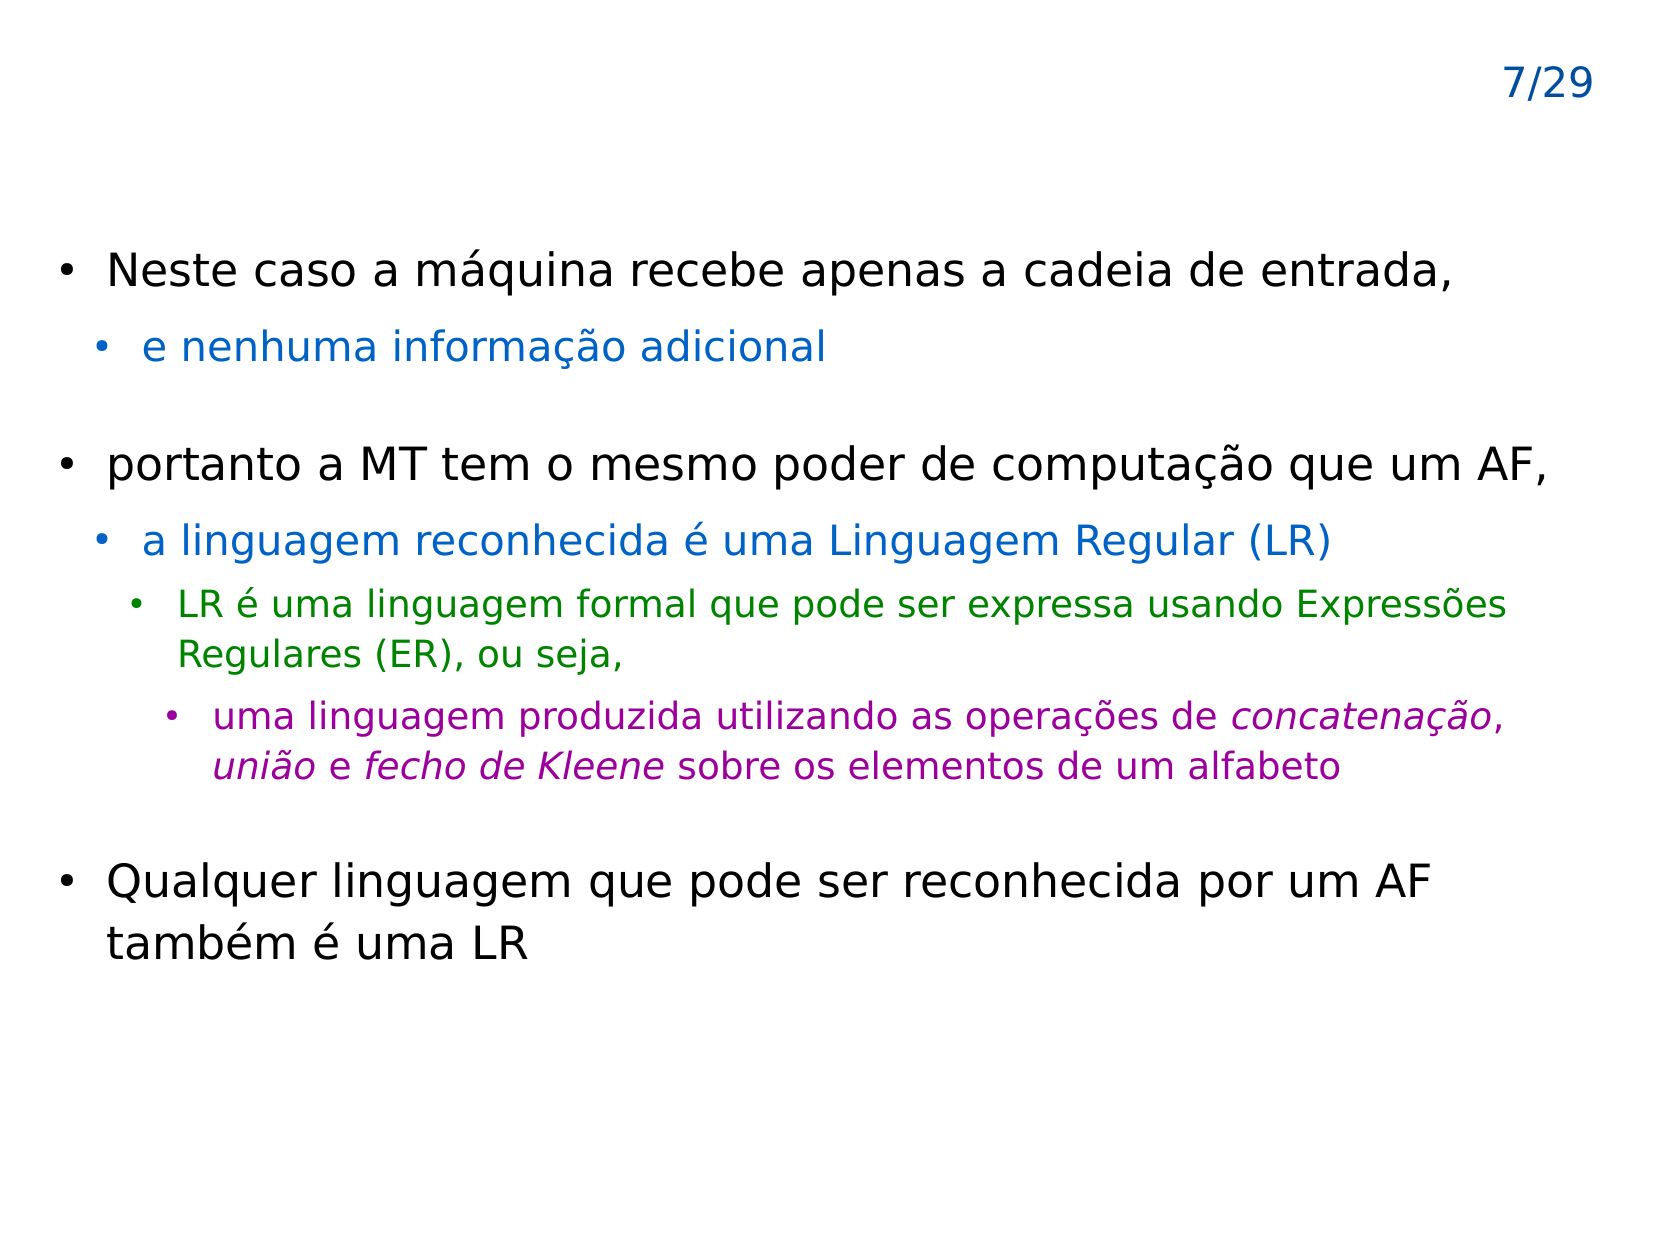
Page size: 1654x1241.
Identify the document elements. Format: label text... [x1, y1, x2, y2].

list Neste caso a máquina recebe apenas a cadeia de entrada, e nenhuma informação adicional portanto a MT tem o mesmo poder de computação que um AF, a linguagem reconhecida é uma Linguagem Regular (LR) LR é uma linguagem formal que pode ser expressa usando Expressões Regulares (ER), ou seja, uma linguagem produzida utilizando as operações de concatenação, união e fecho de Kleene sobre os elementos de um alfabeto Qualquer linguagem que pode ser reconhecida por um AF também é uma LR [59, 236, 1595, 1211]
